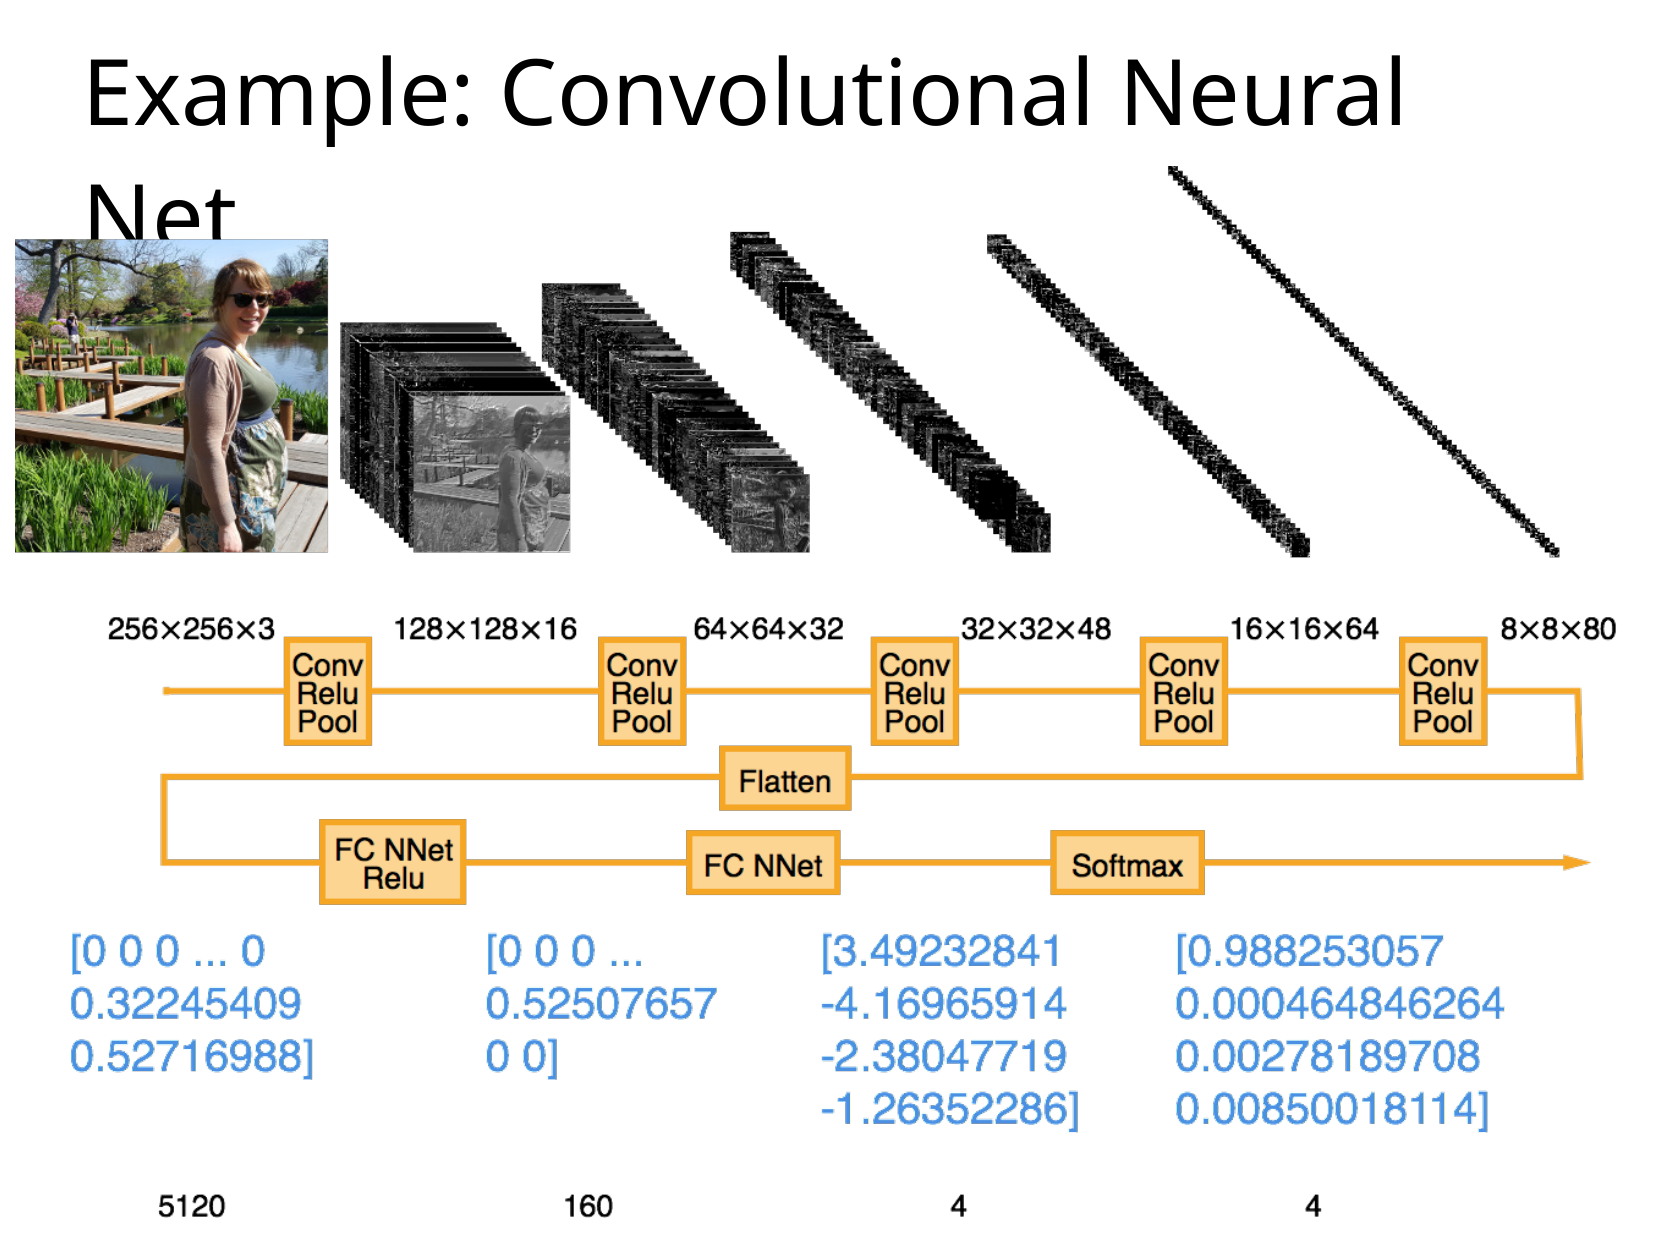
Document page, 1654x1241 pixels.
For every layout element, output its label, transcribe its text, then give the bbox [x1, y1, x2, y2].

title Example: Convolutional Neural Net [82, 49, 1571, 166]
picture [15, 166, 1617, 1218]
